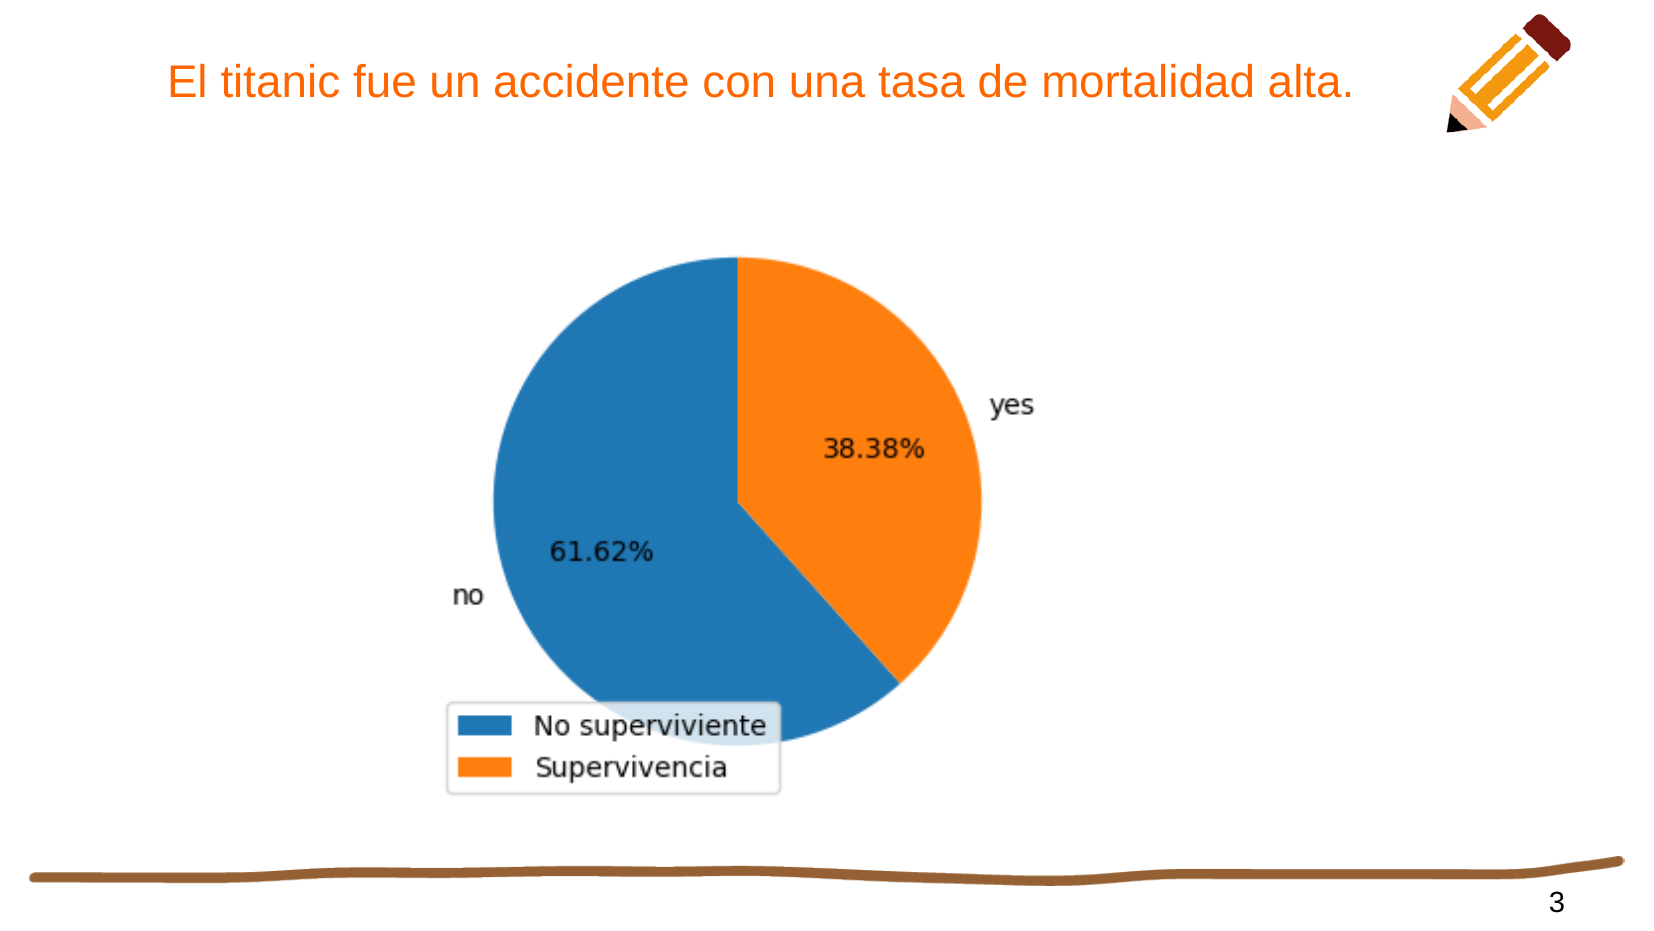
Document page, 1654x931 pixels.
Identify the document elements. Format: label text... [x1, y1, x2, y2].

picture [413, 177, 1063, 827]
picture [29, 856, 1625, 886]
title El titanic fue un accidente con una tasa de mortalidad alta. [88, 29, 1447, 133]
picture [1446, 14, 1571, 133]
